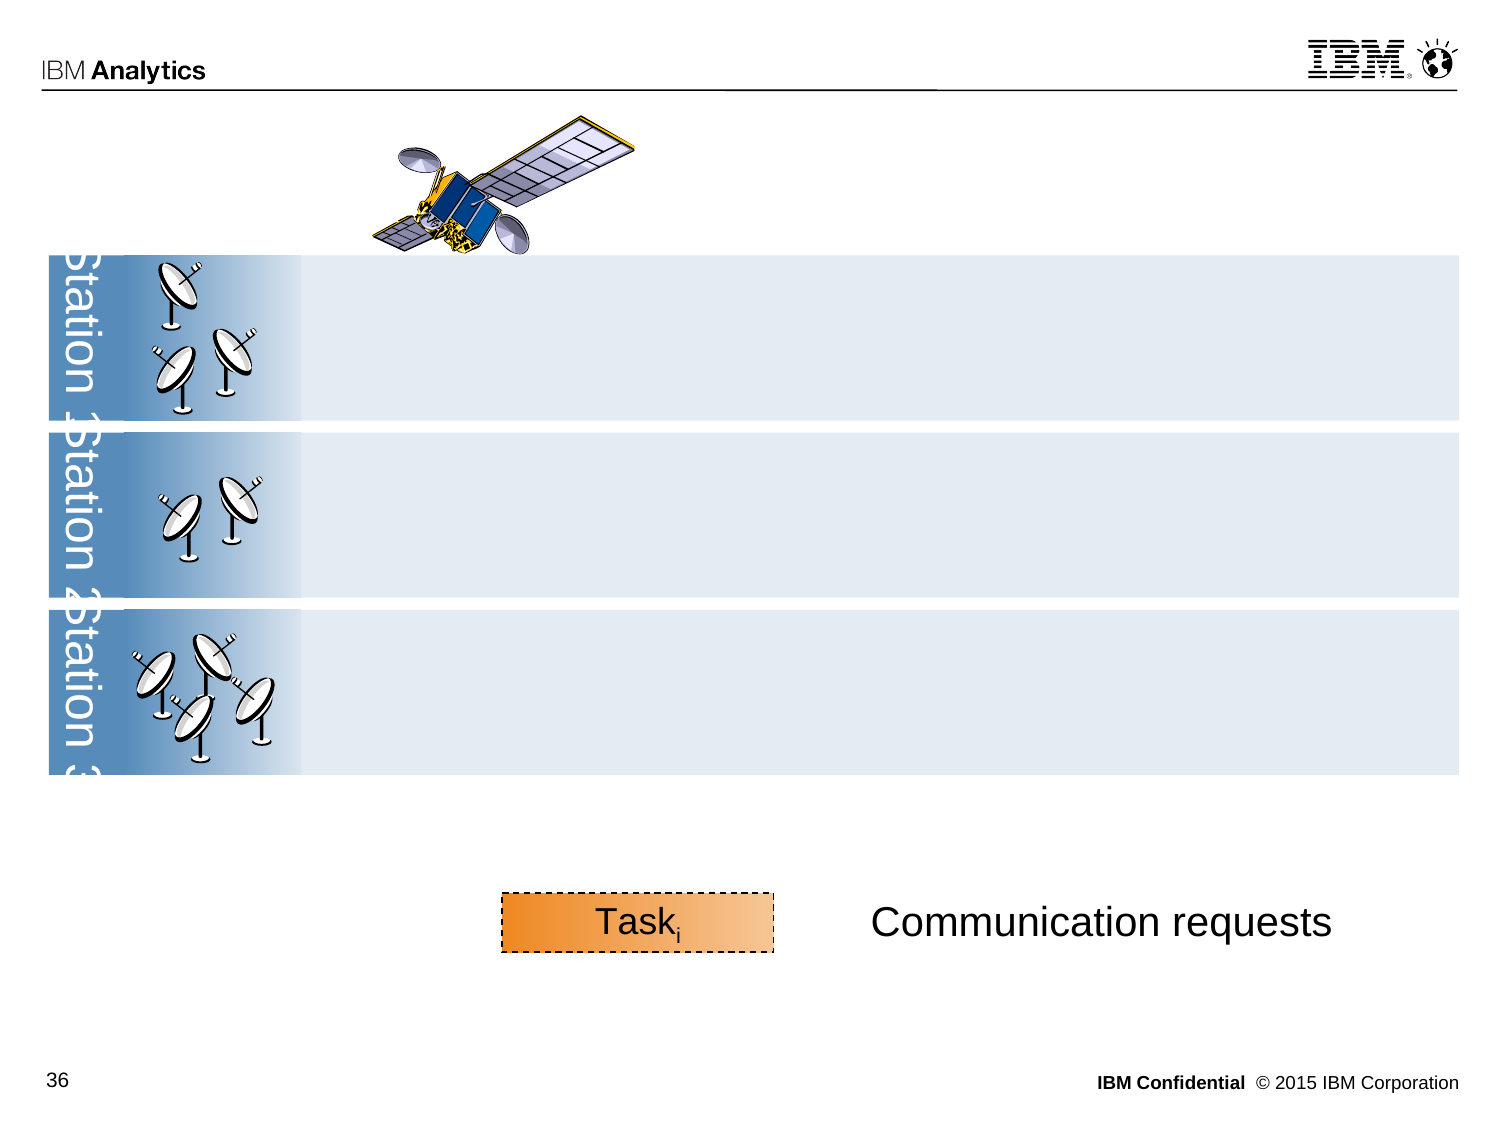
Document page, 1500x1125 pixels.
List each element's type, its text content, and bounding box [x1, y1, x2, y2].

picture [1294, 24, 1469, 91]
text_box [124, 432, 1459, 598]
picture [155, 260, 205, 331]
picture [128, 632, 278, 764]
text_box Station 3 [48, 609, 124, 775]
picture [372, 113, 637, 255]
text_box [124, 609, 1459, 775]
picture [148, 344, 199, 415]
text_box Communication requests [855, 887, 1348, 953]
picture [210, 326, 260, 397]
picture [216, 474, 266, 546]
text_box Station 2 [48, 432, 124, 598]
text_box Station 1 [48, 255, 124, 421]
picture [155, 492, 205, 563]
picture [24, 42, 224, 99]
text_box Taski [501, 893, 774, 953]
text_box [124, 255, 1459, 421]
